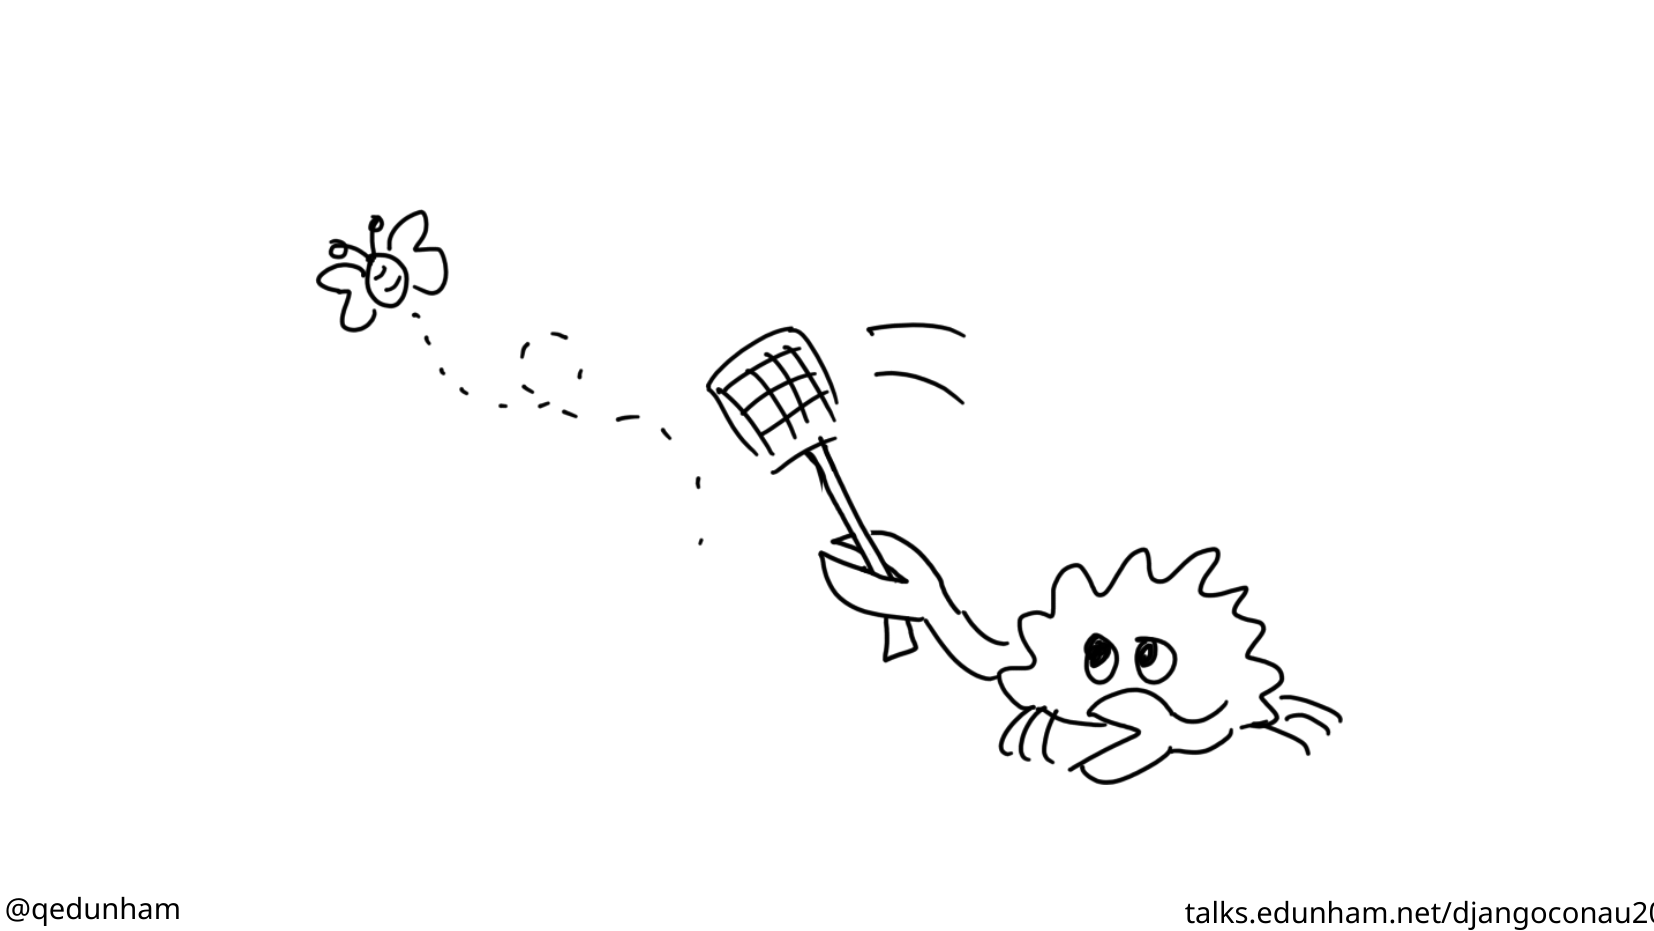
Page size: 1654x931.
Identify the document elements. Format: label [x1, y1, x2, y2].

picture [315, 209, 1343, 785]
